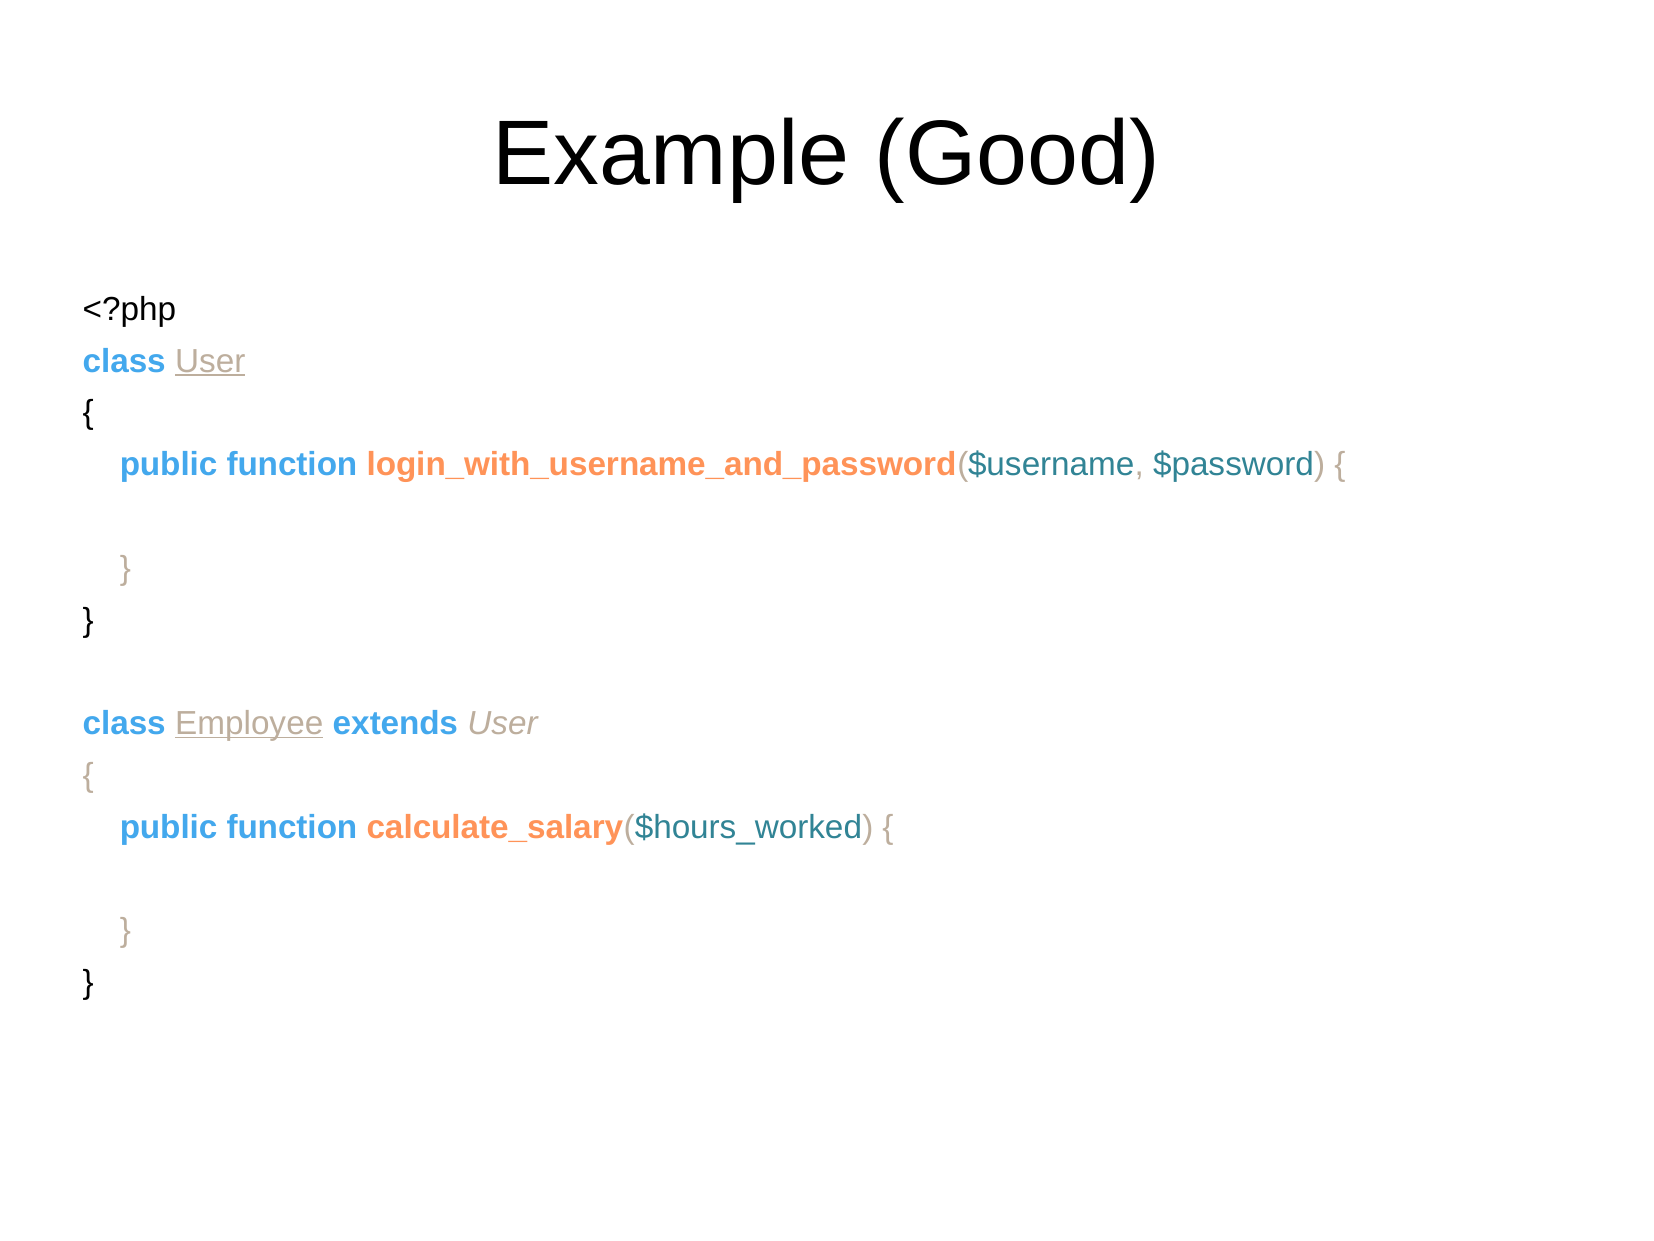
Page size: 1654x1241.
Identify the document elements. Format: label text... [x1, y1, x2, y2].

title Example (Good) [82, 49, 1571, 257]
list <?php class User { public function login_with_username_and_password($username, $password) { } } class Employee extends User { public function calculate_salary($hours_worked) { } } [82, 290, 1571, 1010]
